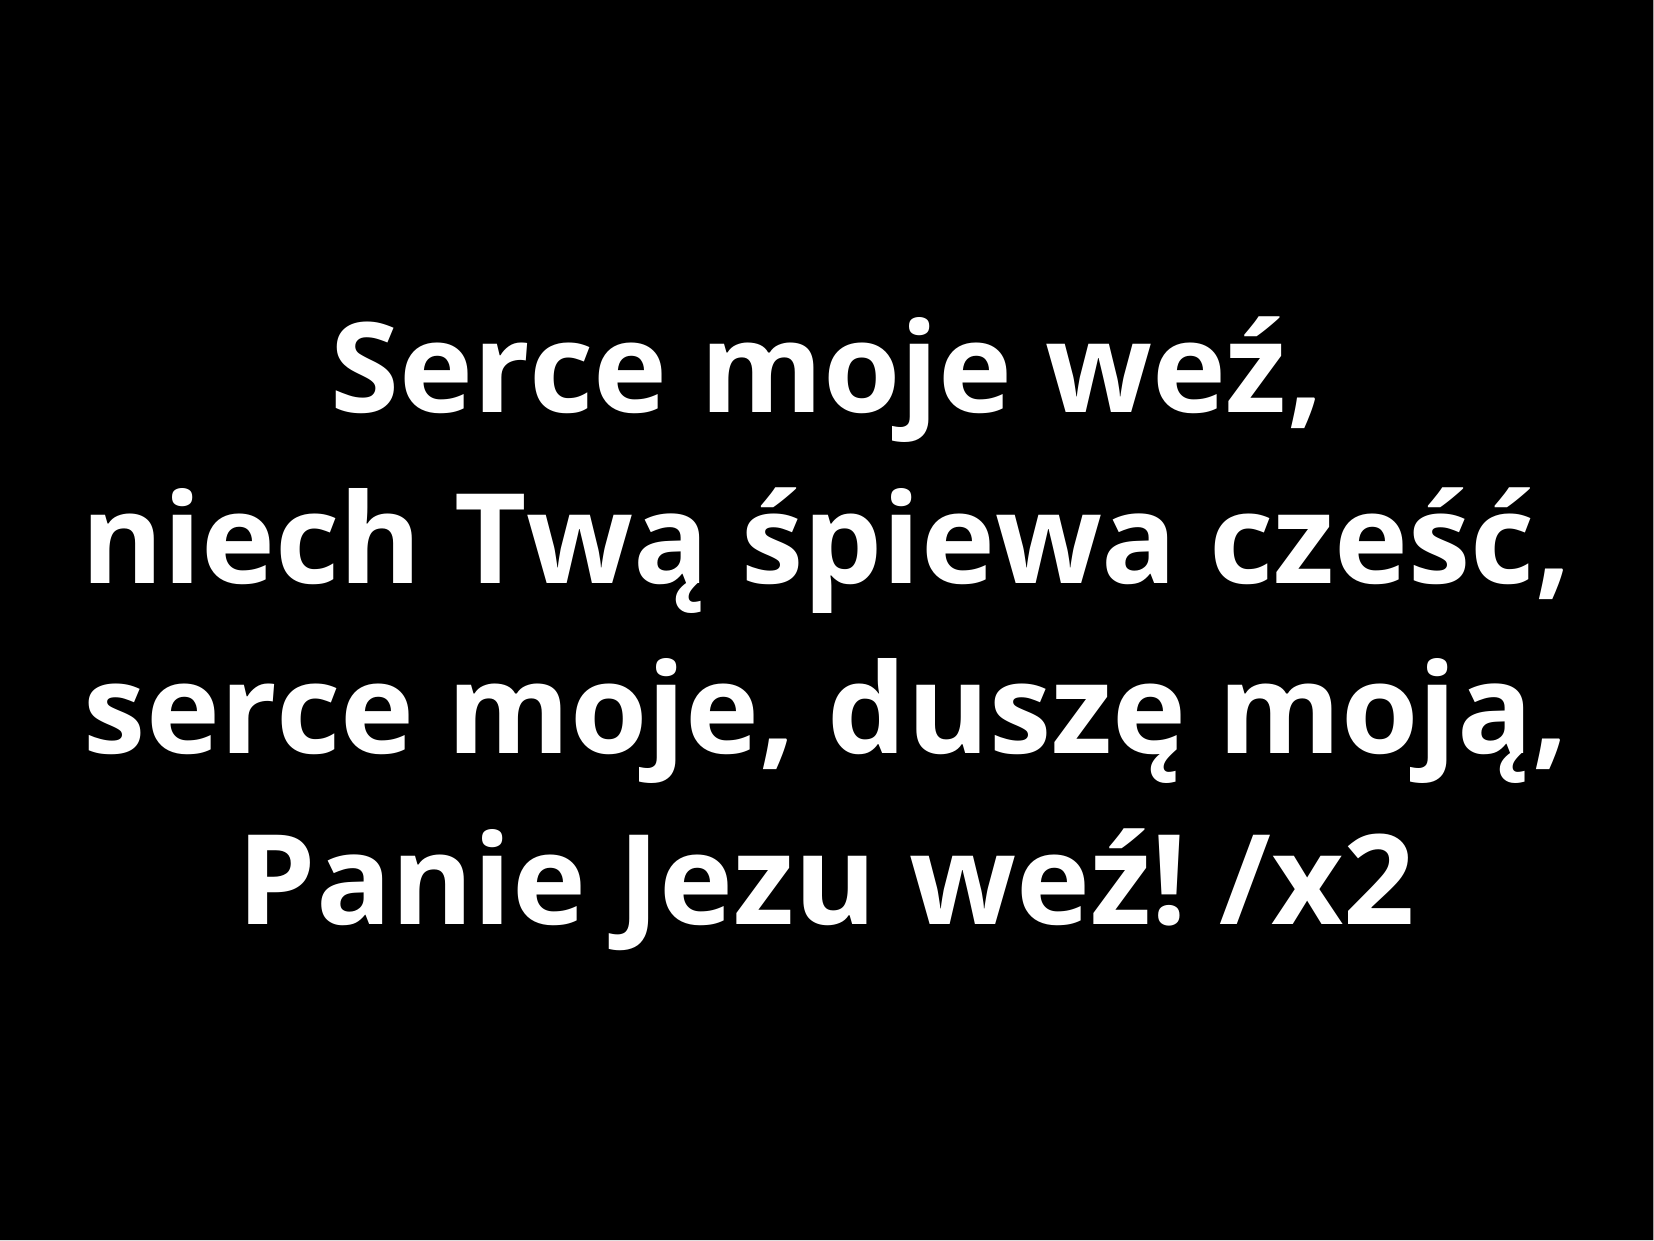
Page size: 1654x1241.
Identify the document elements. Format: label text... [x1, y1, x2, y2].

title Serce moje weź, niech Twą śpiewa cześć, serce moje, duszę moją, Panie Jezu weź! /x2 [0, 0, 1654, 1241]
